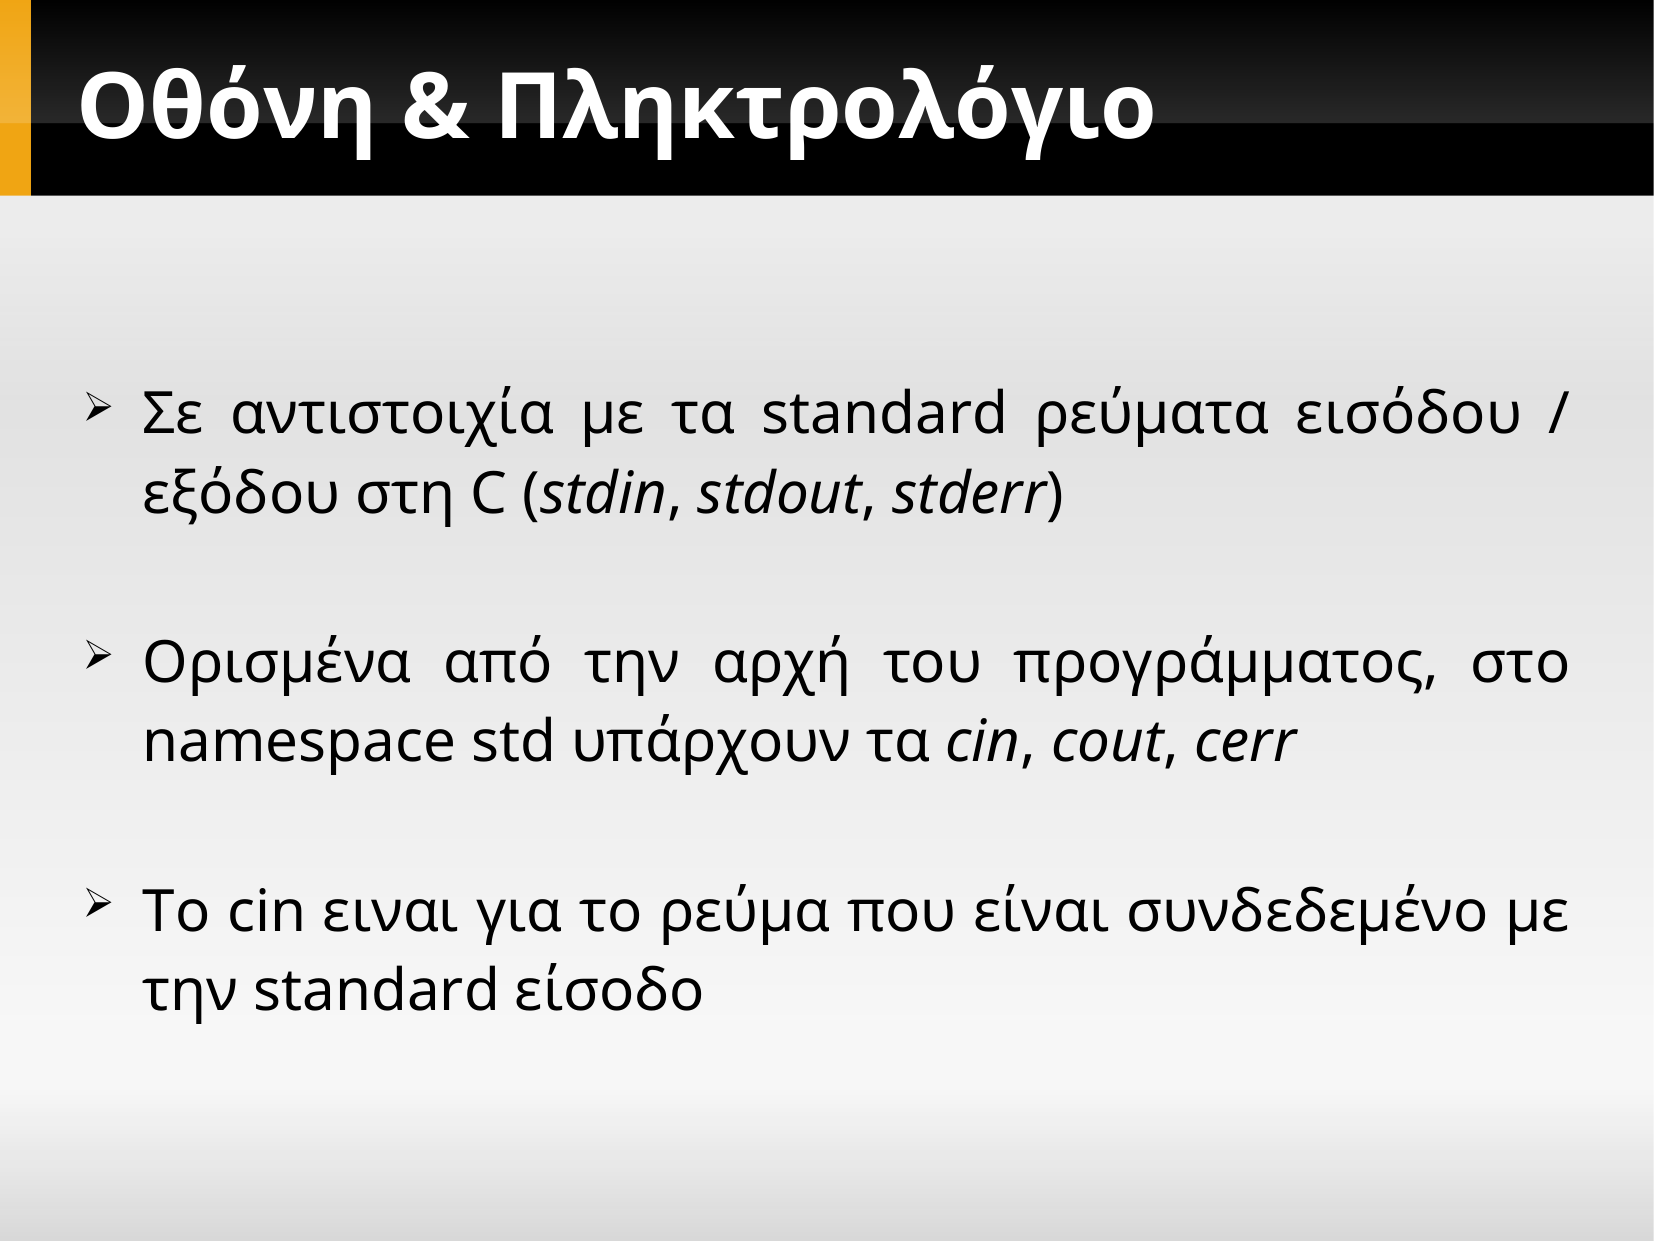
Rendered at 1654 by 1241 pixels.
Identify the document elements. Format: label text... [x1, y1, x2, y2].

title Οθόνη & Πληκτρολόγιο [76, 0, 1565, 208]
subtitle Σε αντιστοιχία με τα standard ρεύματα εισόδου / εξόδου στη C (stdin, stdout, stderr) Ορισμένα από την αρχή του προγράμματος, στο namespace std υπάρχουν τα cin, cout, cerr Το cin ειναι για το ρεύμα που είναι συνδεδεμένο με την standard είσοδο [82, 297, 1571, 1102]
picture [0, 0, 1654, 1241]
